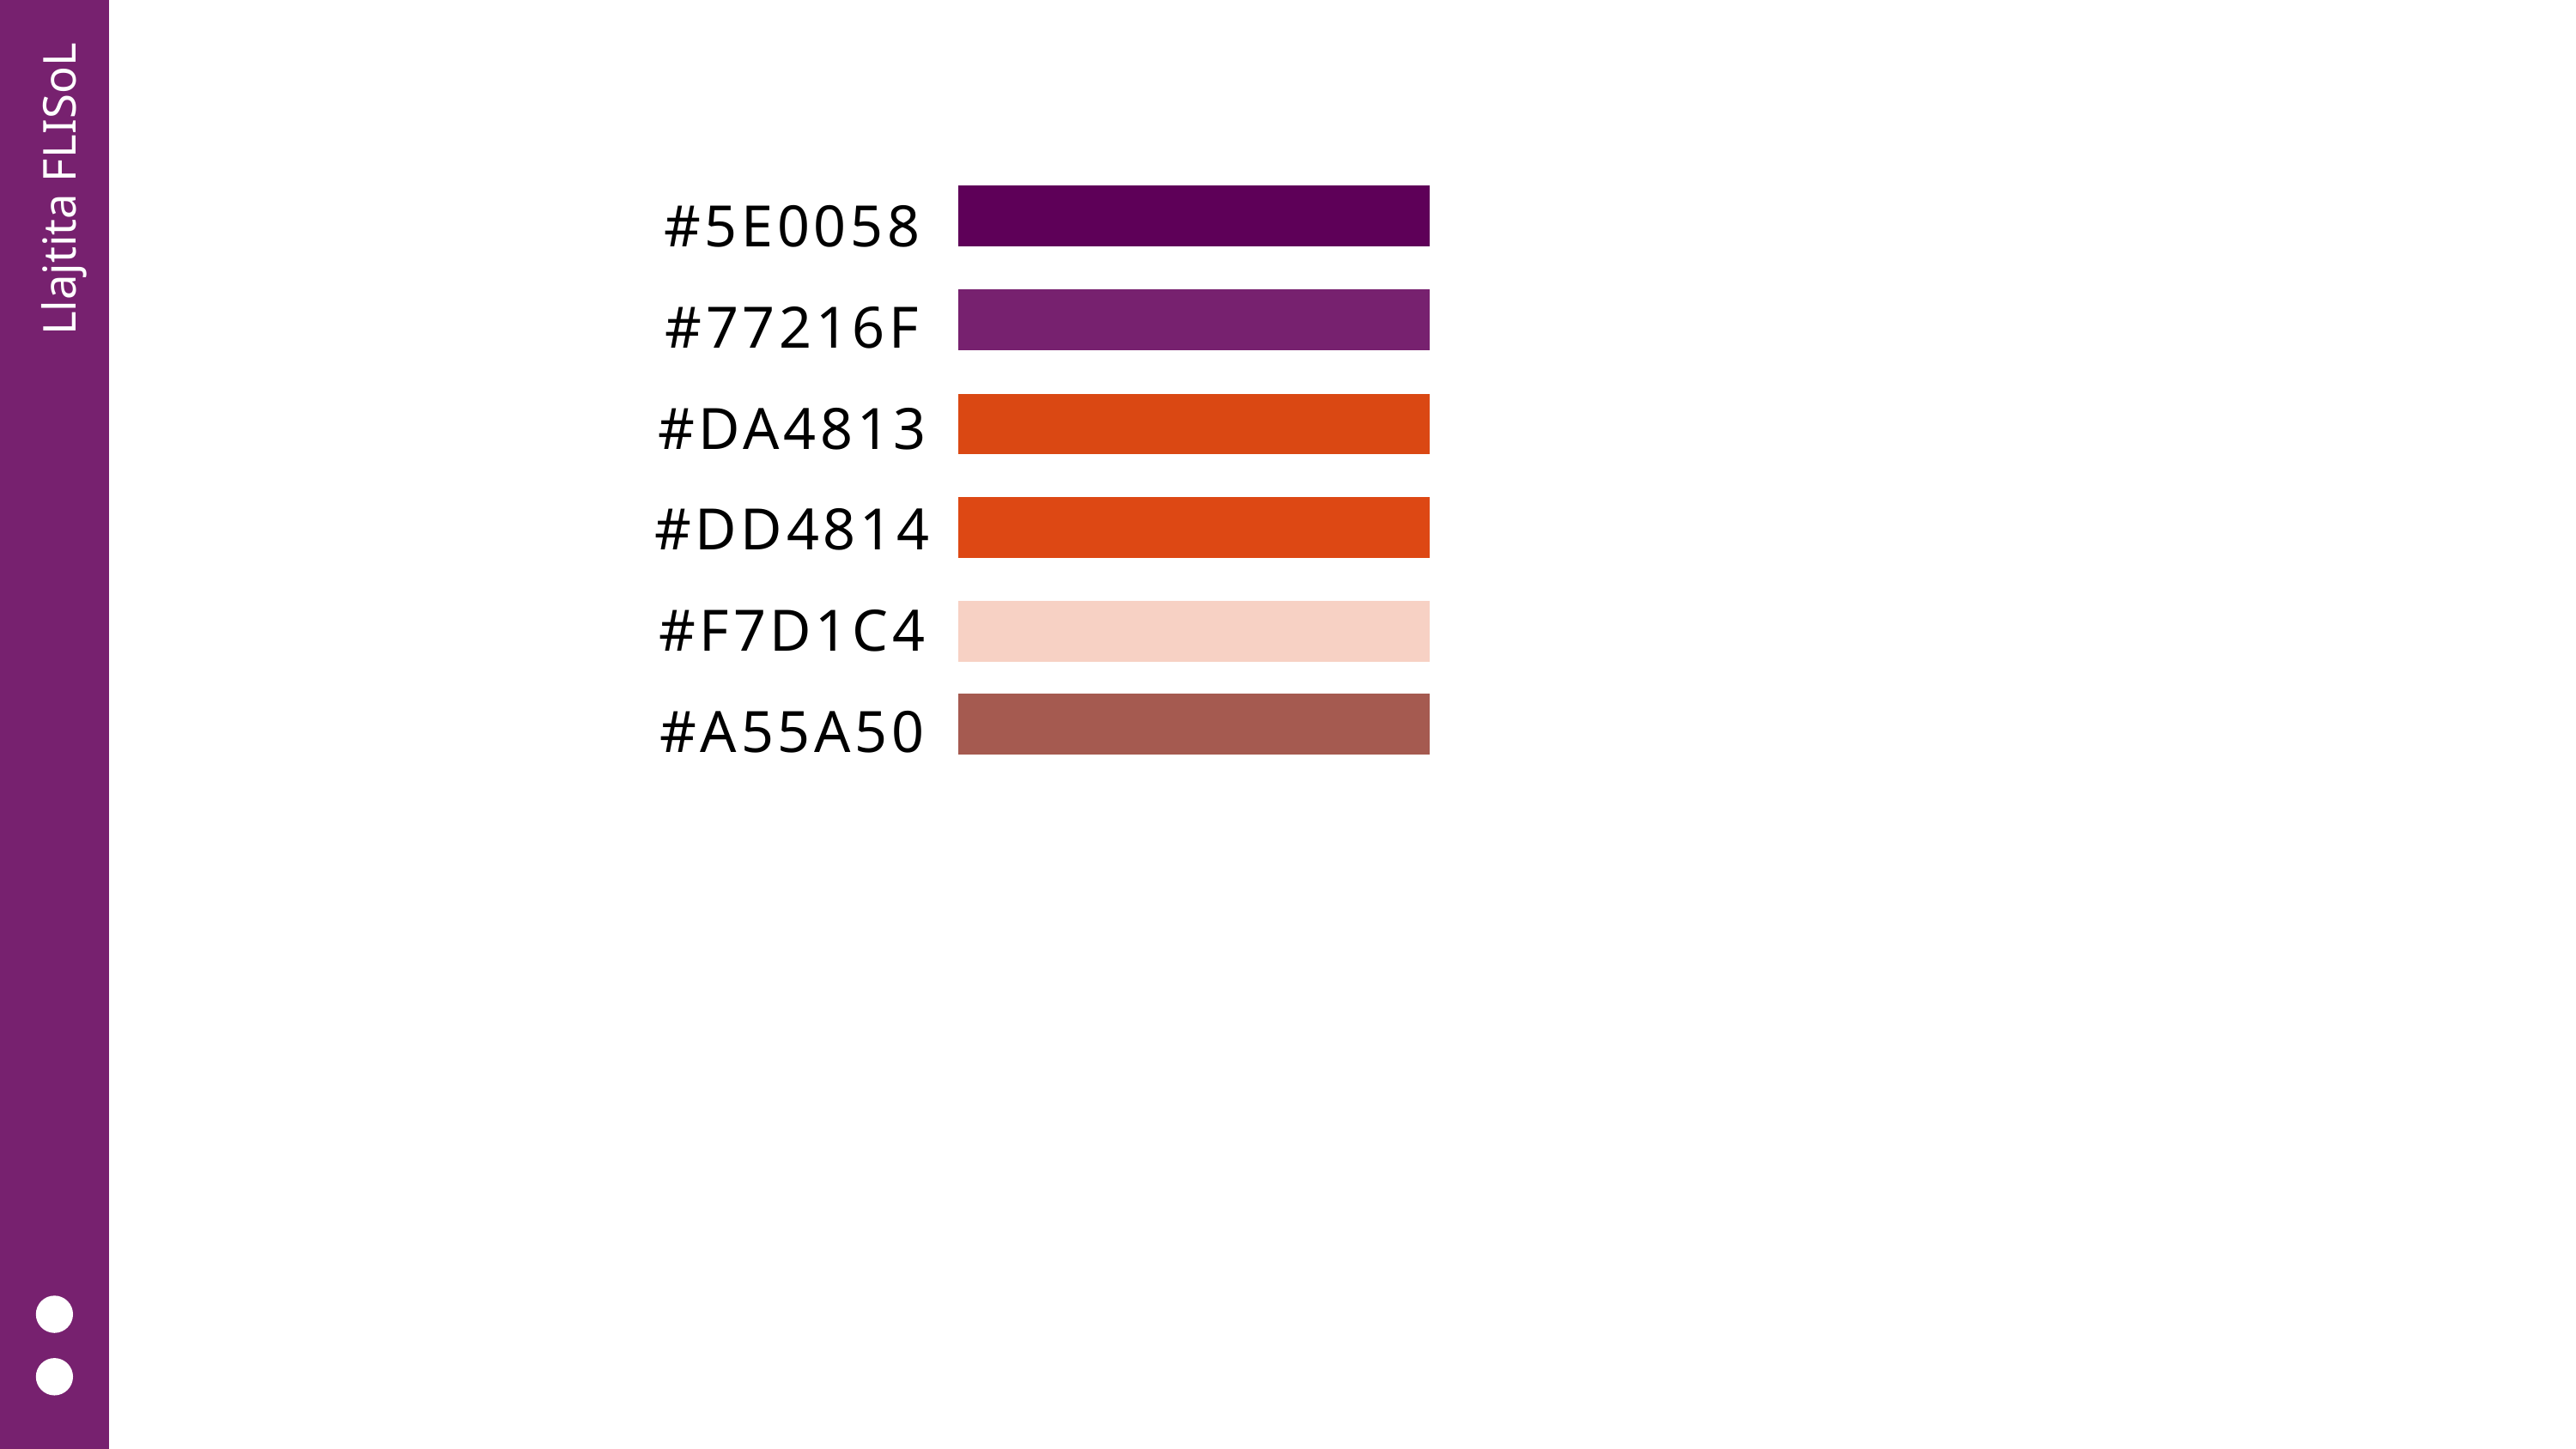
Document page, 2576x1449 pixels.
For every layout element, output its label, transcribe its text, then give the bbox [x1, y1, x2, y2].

text_box [958, 601, 1430, 662]
text_box [958, 185, 1430, 246]
text_box [1095, 289, 1430, 350]
text_box #5E0058 #77216F #DA4813 #DD4814 #F7D1C4 #A55A50 [489, 157, 1095, 764]
text_box [958, 497, 1430, 558]
text_box Llajtita FLISoL [21, 0, 86, 336]
text_box [958, 694, 1430, 755]
text_box [0, 0, 109, 1449]
text_box [958, 394, 1430, 454]
